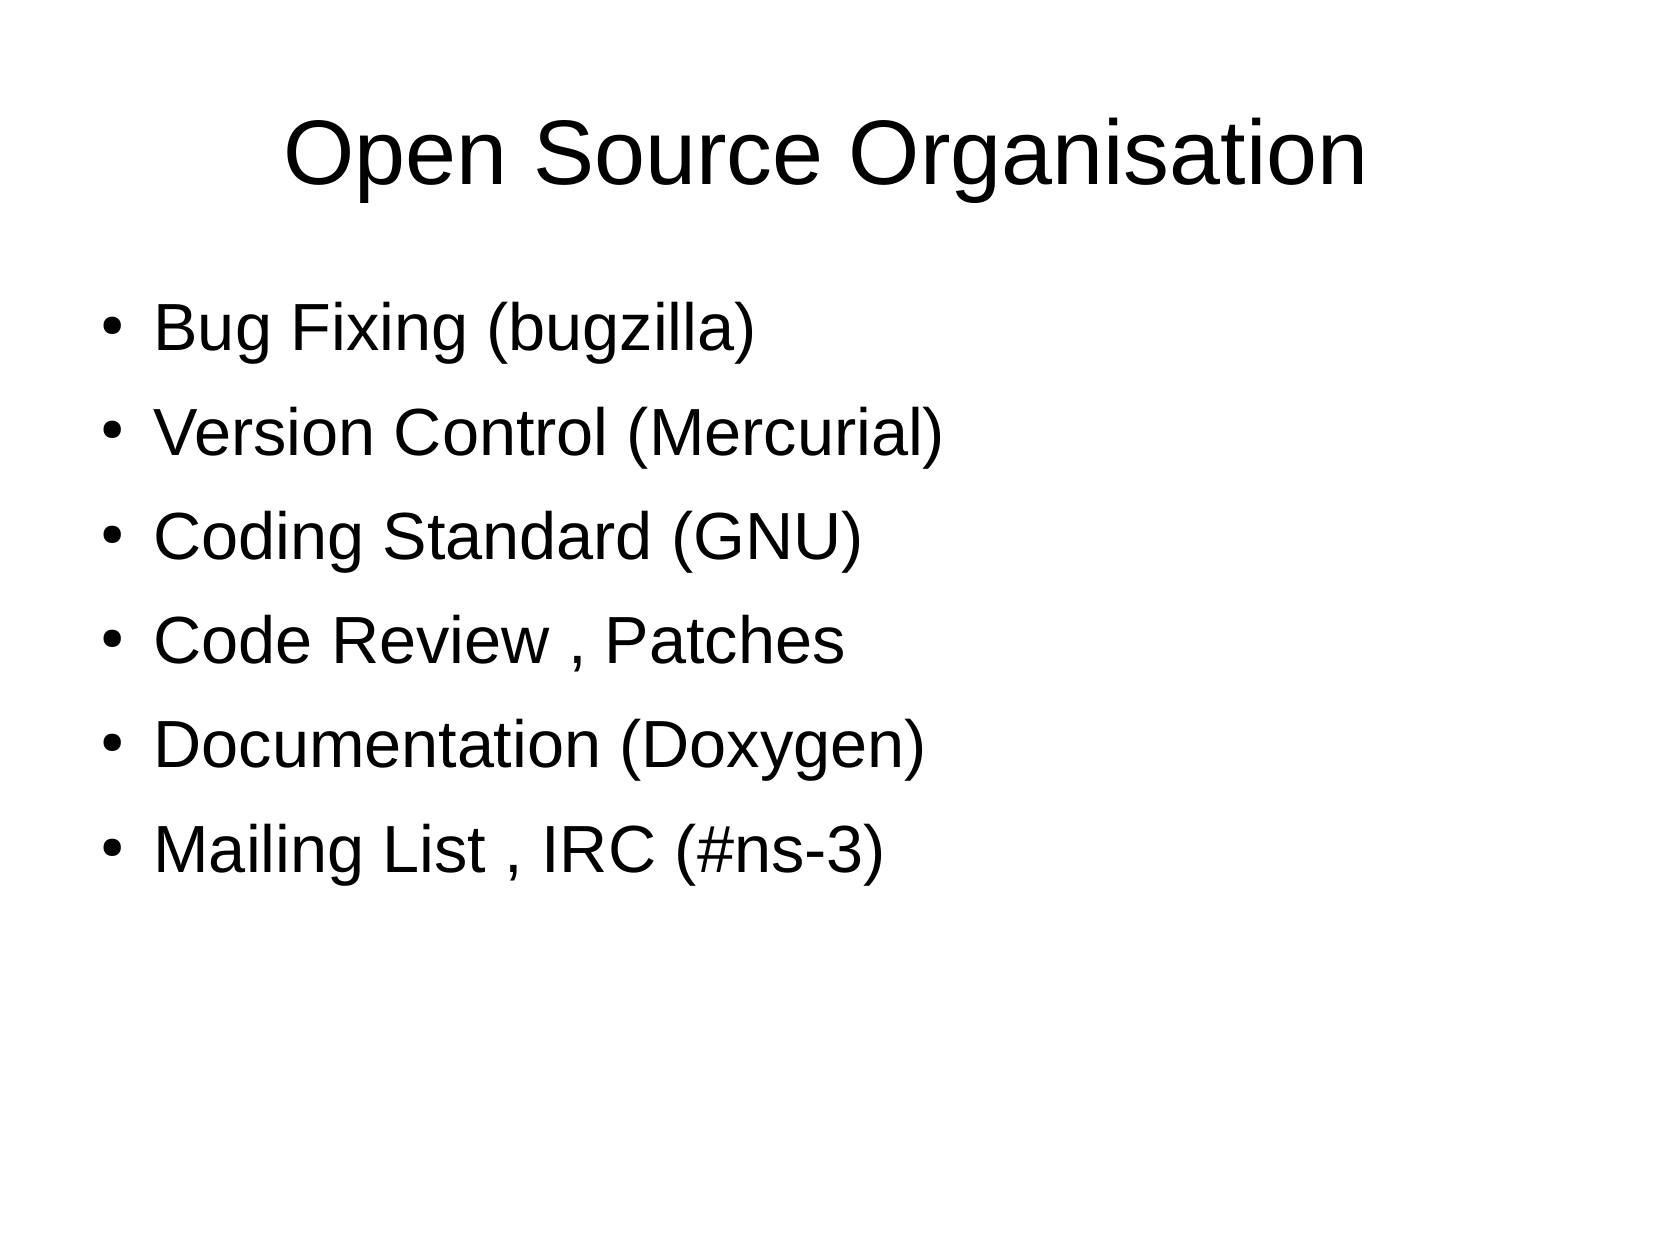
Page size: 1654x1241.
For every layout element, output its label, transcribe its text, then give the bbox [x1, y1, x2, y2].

list Bug Fixing (bugzilla) Version Control (Mercurial) Coding Standard (GNU) Code Review , Patches Documentation (Doxygen) Mailing List , IRC (#ns-3) [82, 290, 1538, 1010]
title Open Source Organisation [82, 49, 1571, 257]
